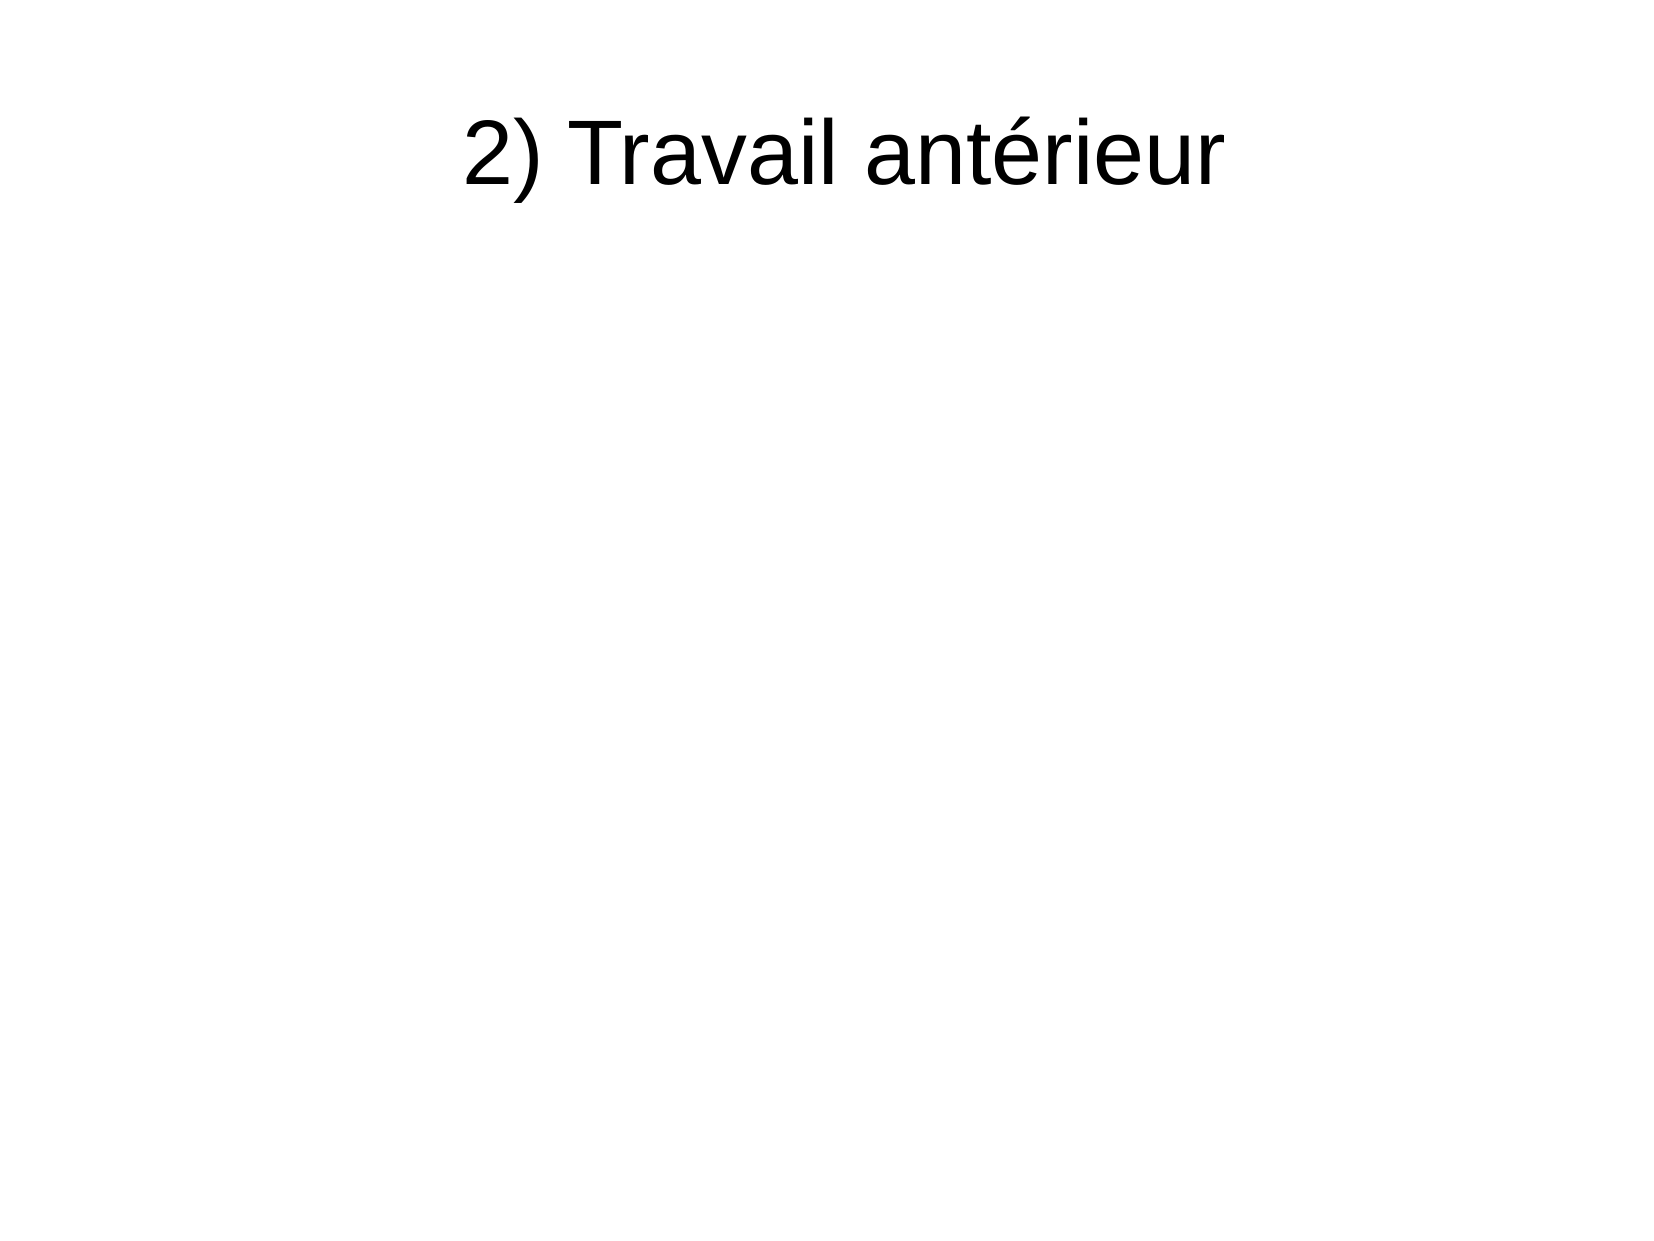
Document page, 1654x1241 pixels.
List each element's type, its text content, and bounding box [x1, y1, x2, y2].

title 2) Travail antérieur [82, 49, 1571, 257]
